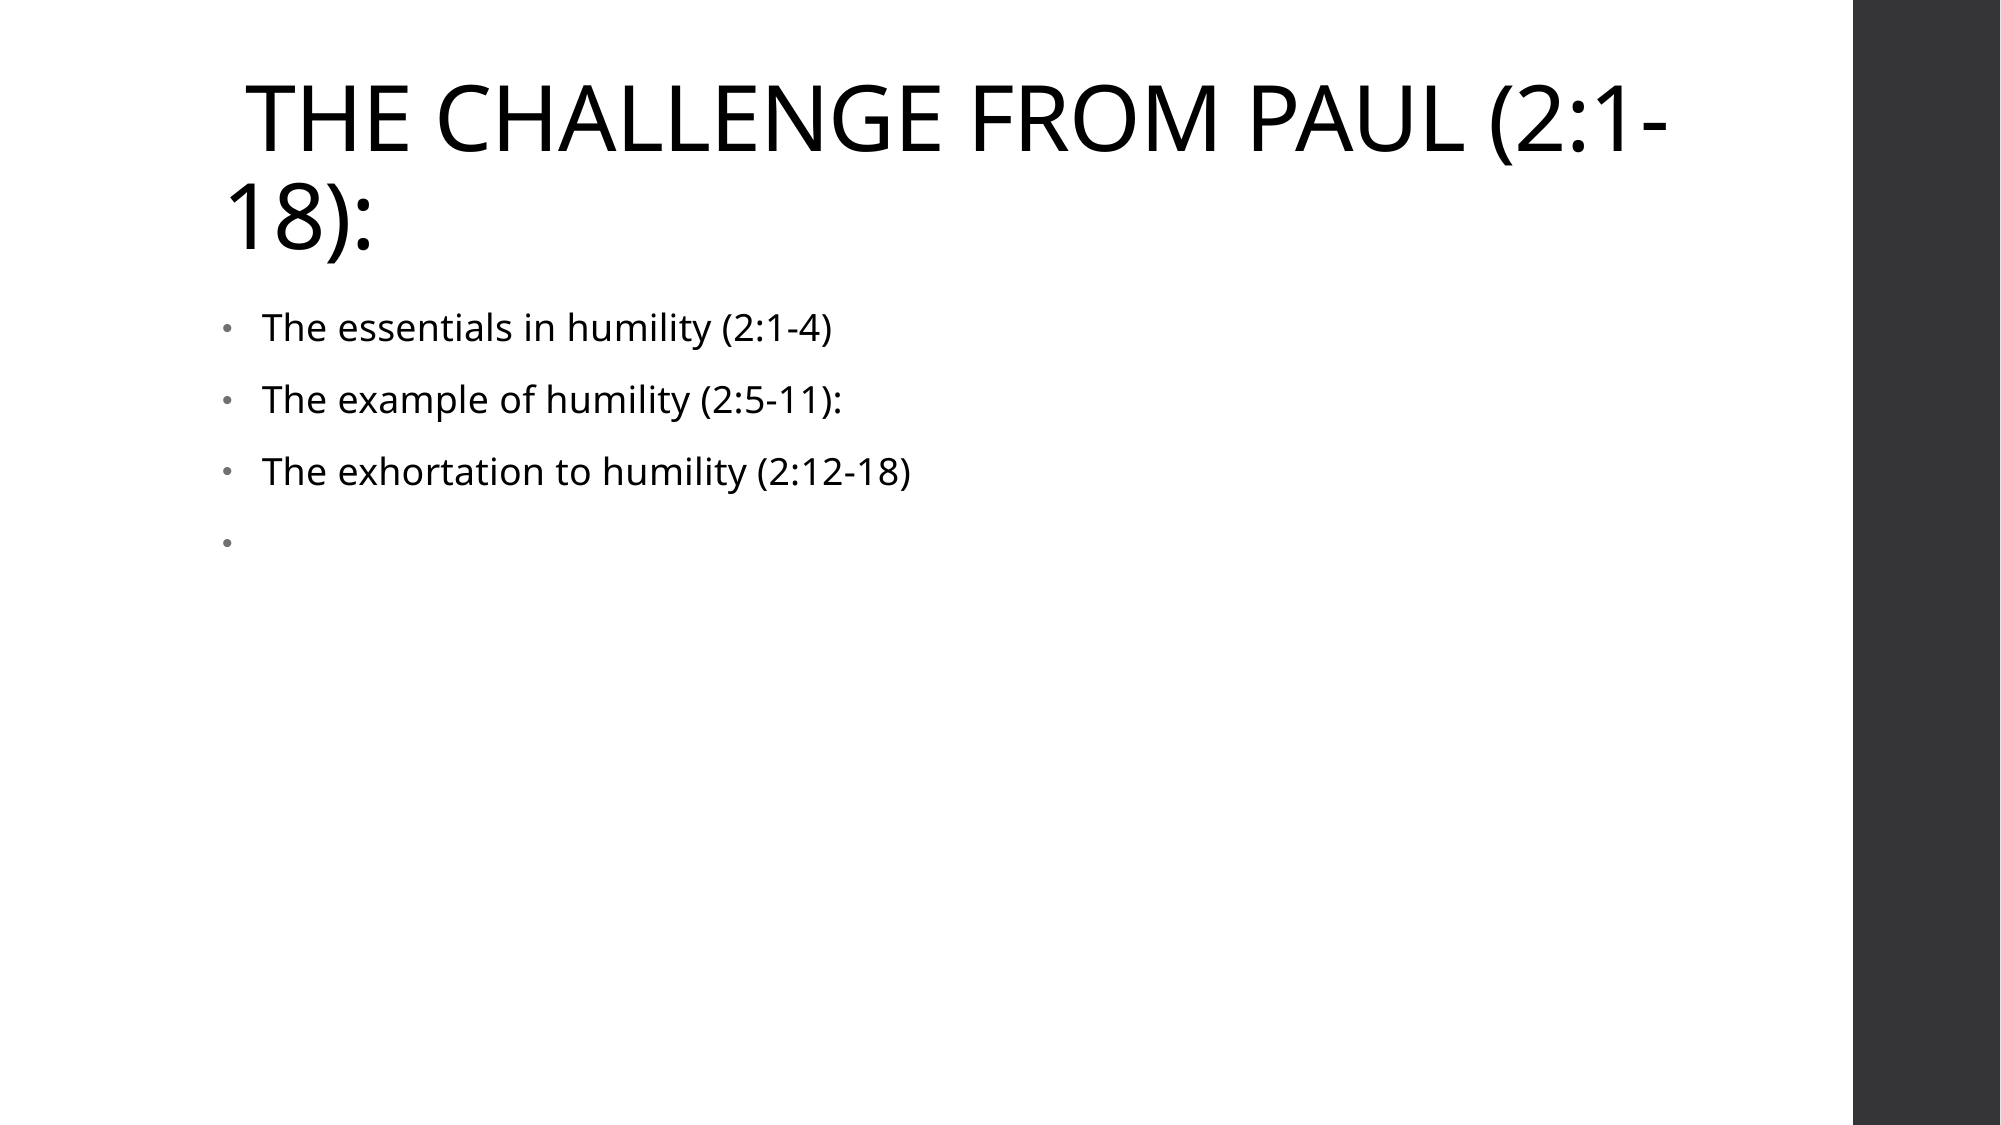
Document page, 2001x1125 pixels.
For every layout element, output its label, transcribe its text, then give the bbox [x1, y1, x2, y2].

title THE CHALLENGE FROM PAUL (2:1-18): [206, 60, 1797, 278]
list The essentials in humility (2:1-4) The example of humility (2:5-11): The exhortation to humility (2:12-18) [206, 299, 1617, 1014]
